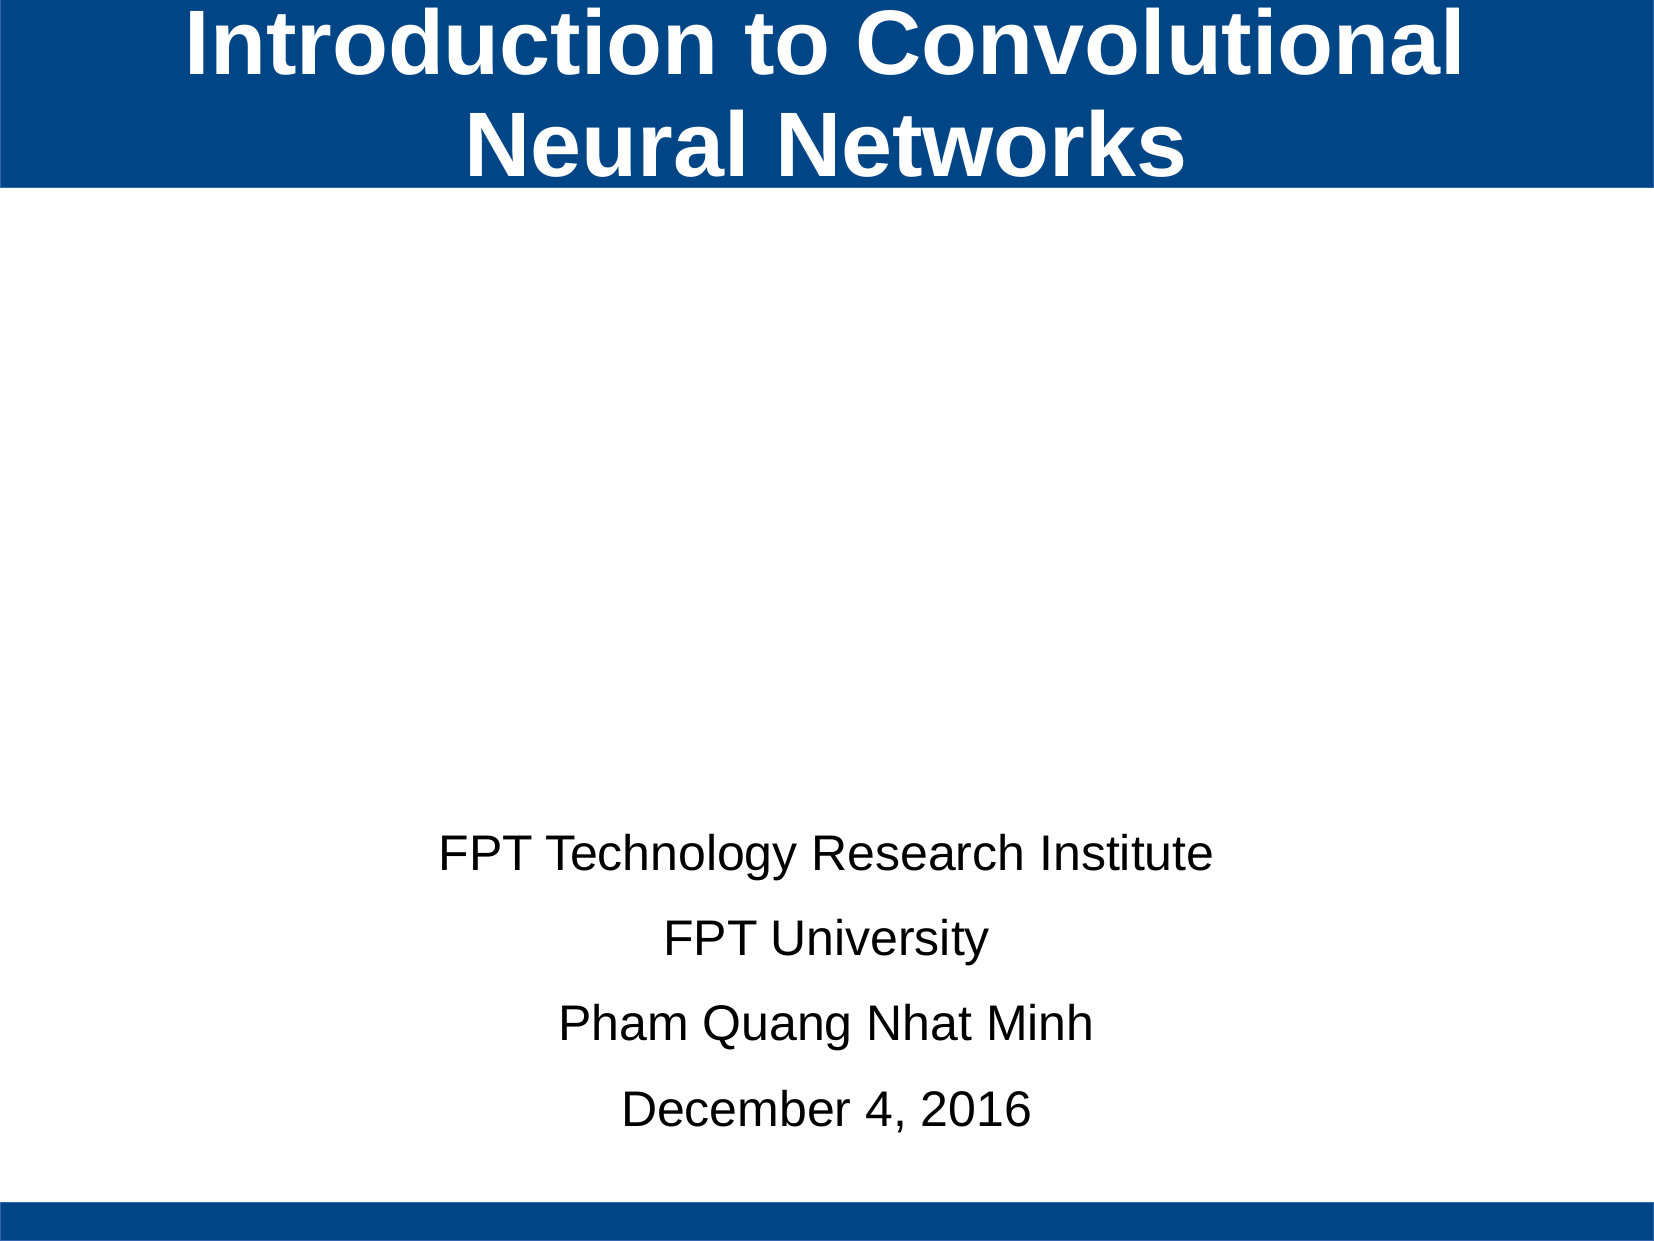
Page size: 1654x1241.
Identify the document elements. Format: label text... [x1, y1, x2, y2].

list FPT Technology Research Institute FPT University Pham Quang Nhat Minh December 4, 2016 [82, 825, 1571, 1175]
title Introduction to Convolutional Neural Networks [0, 0, 1654, 197]
